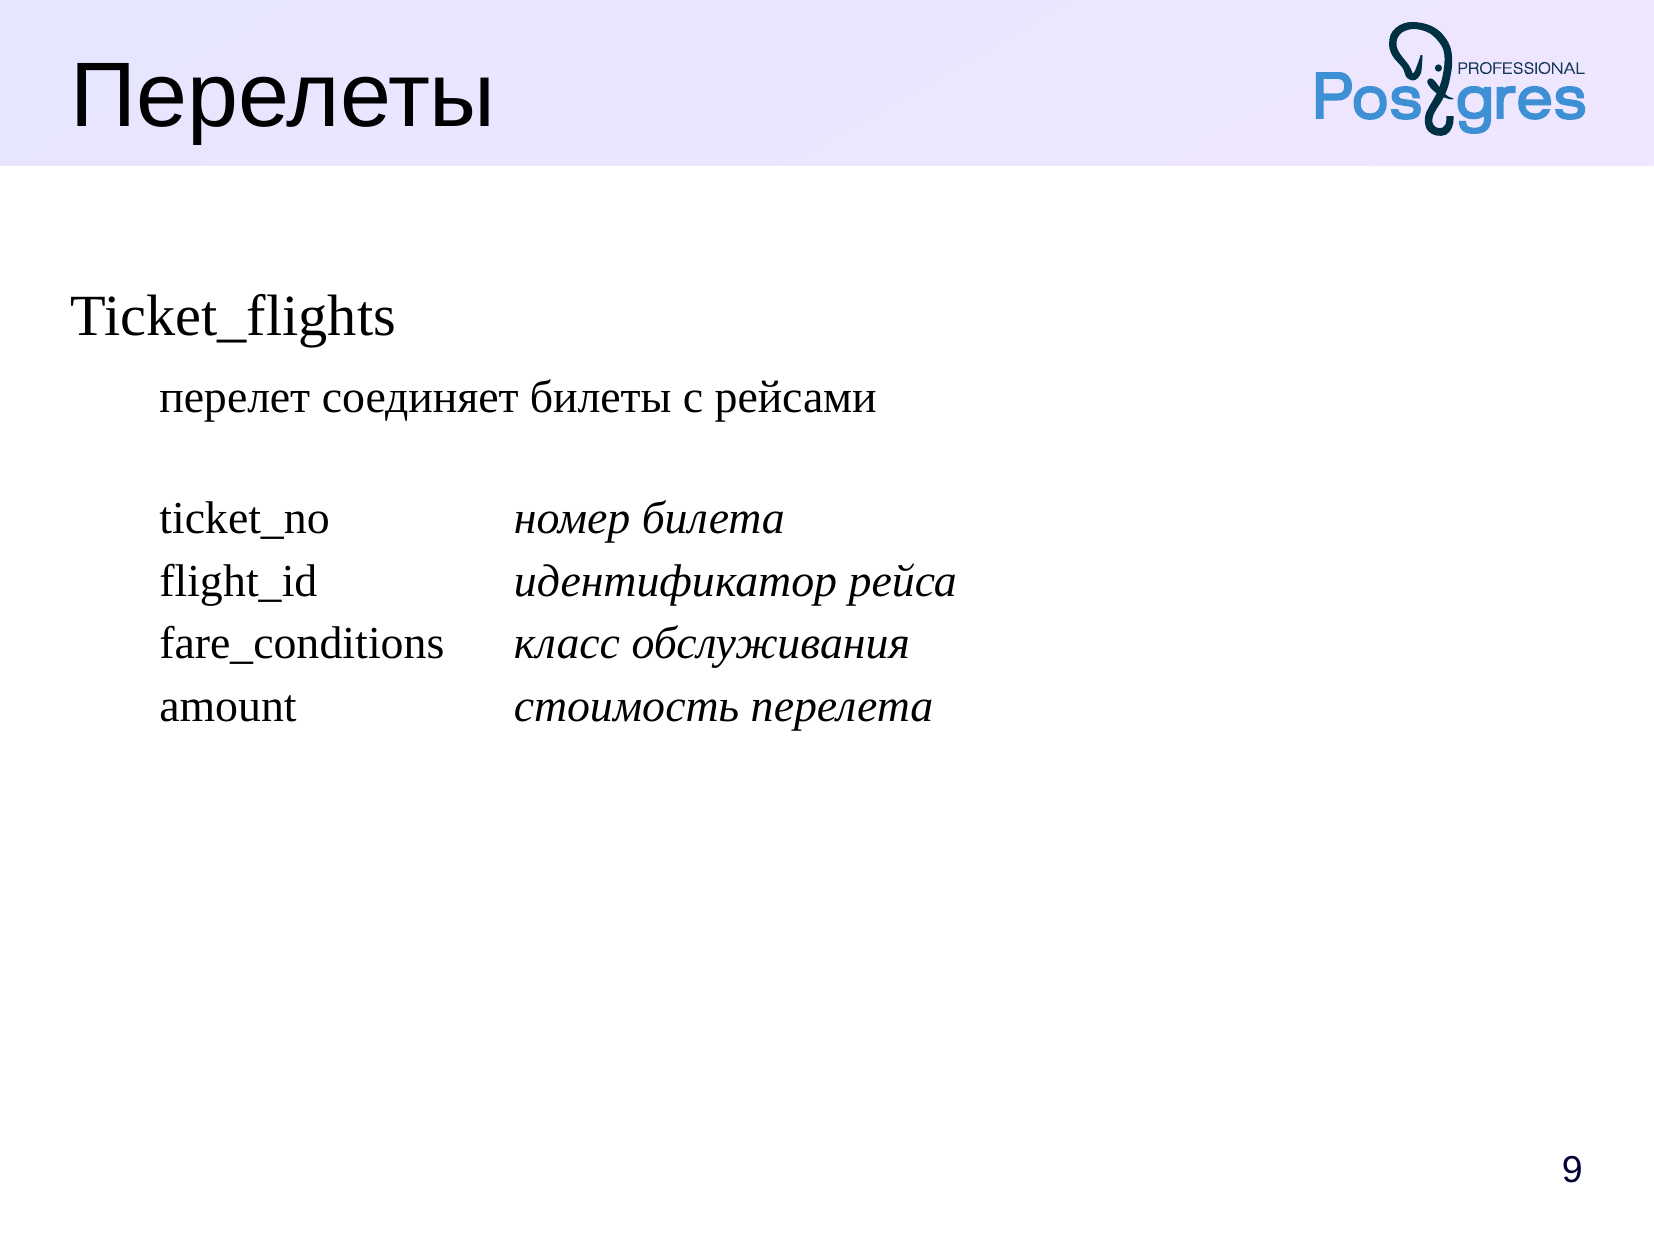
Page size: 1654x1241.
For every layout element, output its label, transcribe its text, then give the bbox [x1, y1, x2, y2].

title Перелеты [70, 43, 1241, 147]
list Ticket_flights перелет соединяет билеты с рейсами ticket_no номер билета flight_id идентификатор рейса fare_conditions класс обслуживания amount стоимость перелета [70, 283, 1583, 1141]
